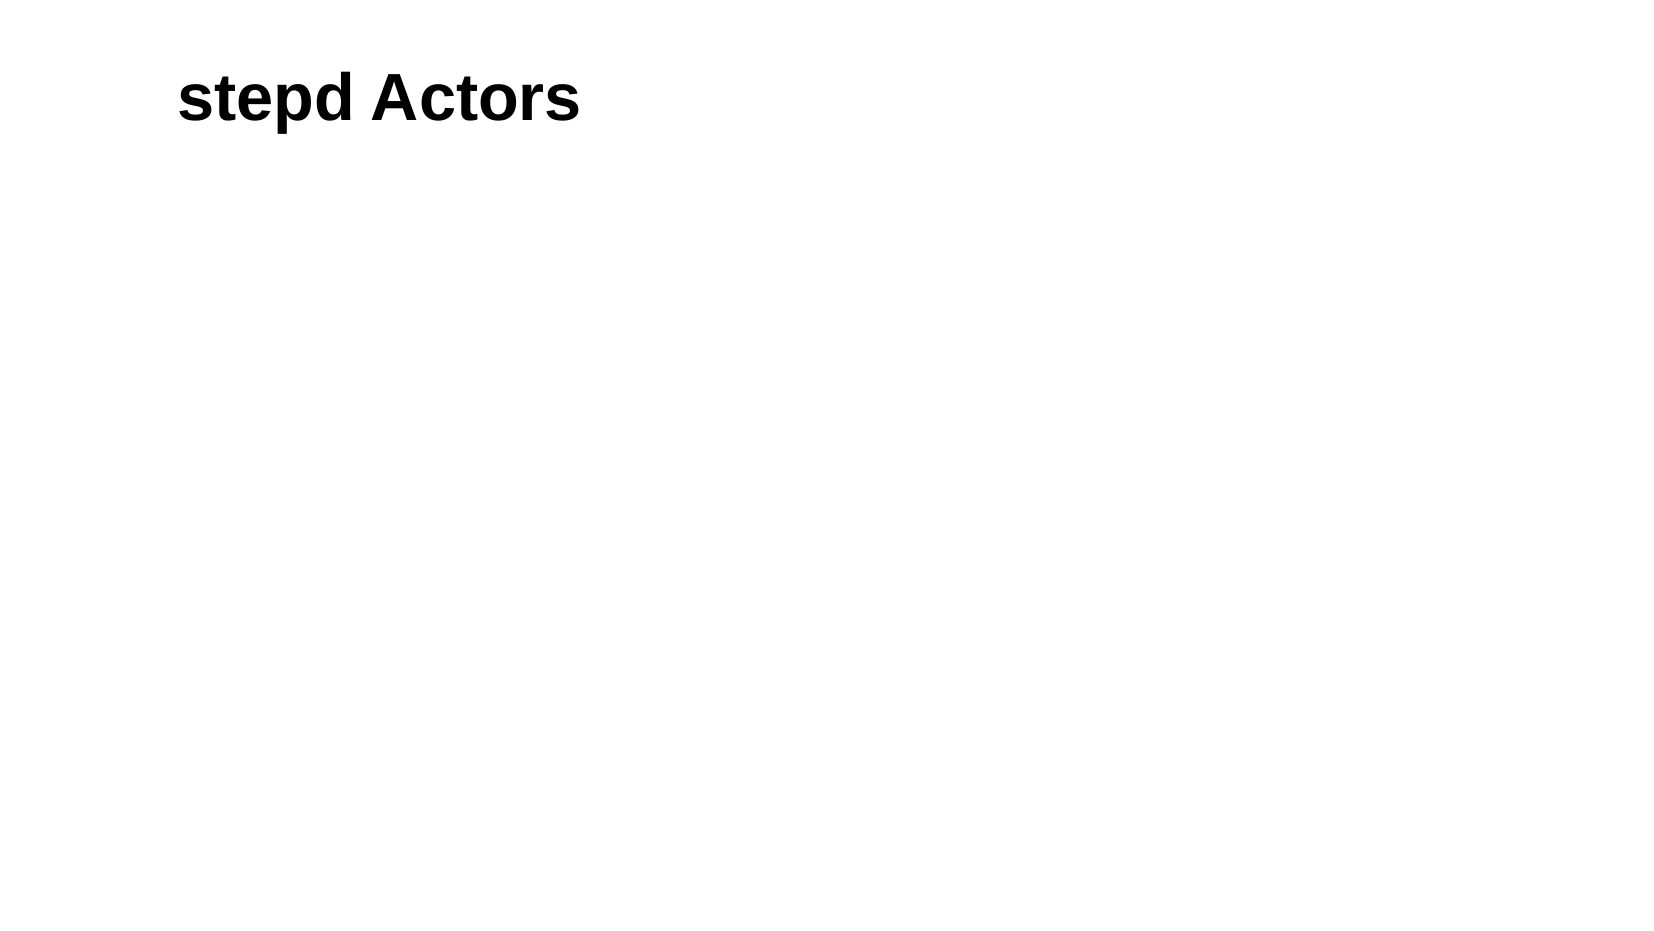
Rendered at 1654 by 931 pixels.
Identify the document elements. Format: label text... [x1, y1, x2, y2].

list stepd Actors [106, 60, 1636, 151]
